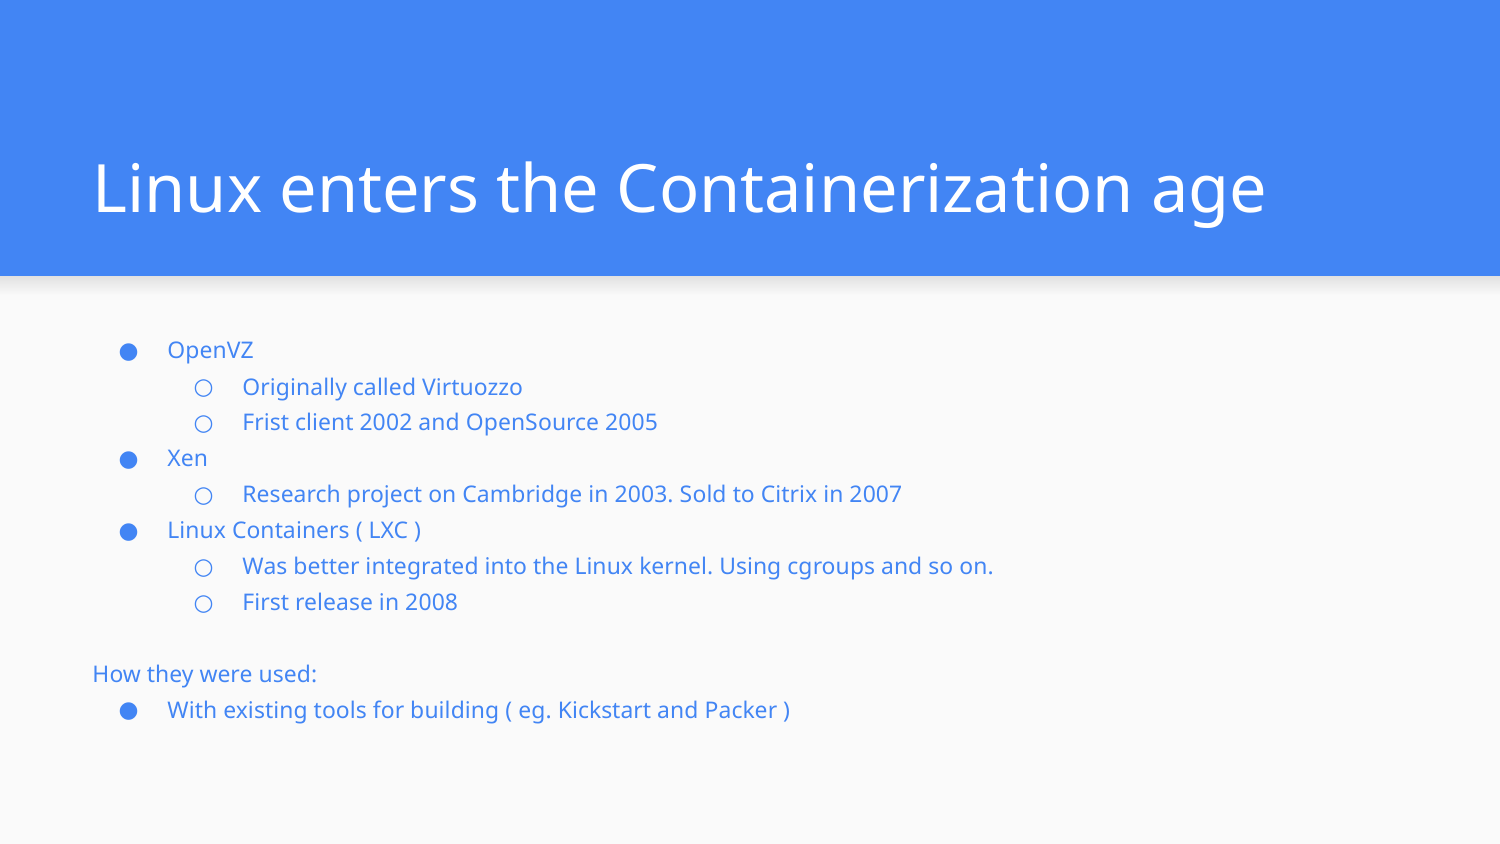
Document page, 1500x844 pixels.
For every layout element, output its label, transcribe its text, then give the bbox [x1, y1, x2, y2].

title Linux enters the Containerization age [77, 121, 1427, 248]
list OpenVZ Originally called Virtuozzo Frist client 2002 and OpenSource 2005 Xen Research project on Cambridge in 2003. Sold to Citrix in 2007 Linux Containers ( LXC ) Was better integrated into the Linux kernel. Using cgroups and so on. First release in 2008 How they were used: With existing tools for building ( eg. Kickstart and Packer ) [77, 314, 1427, 760]
